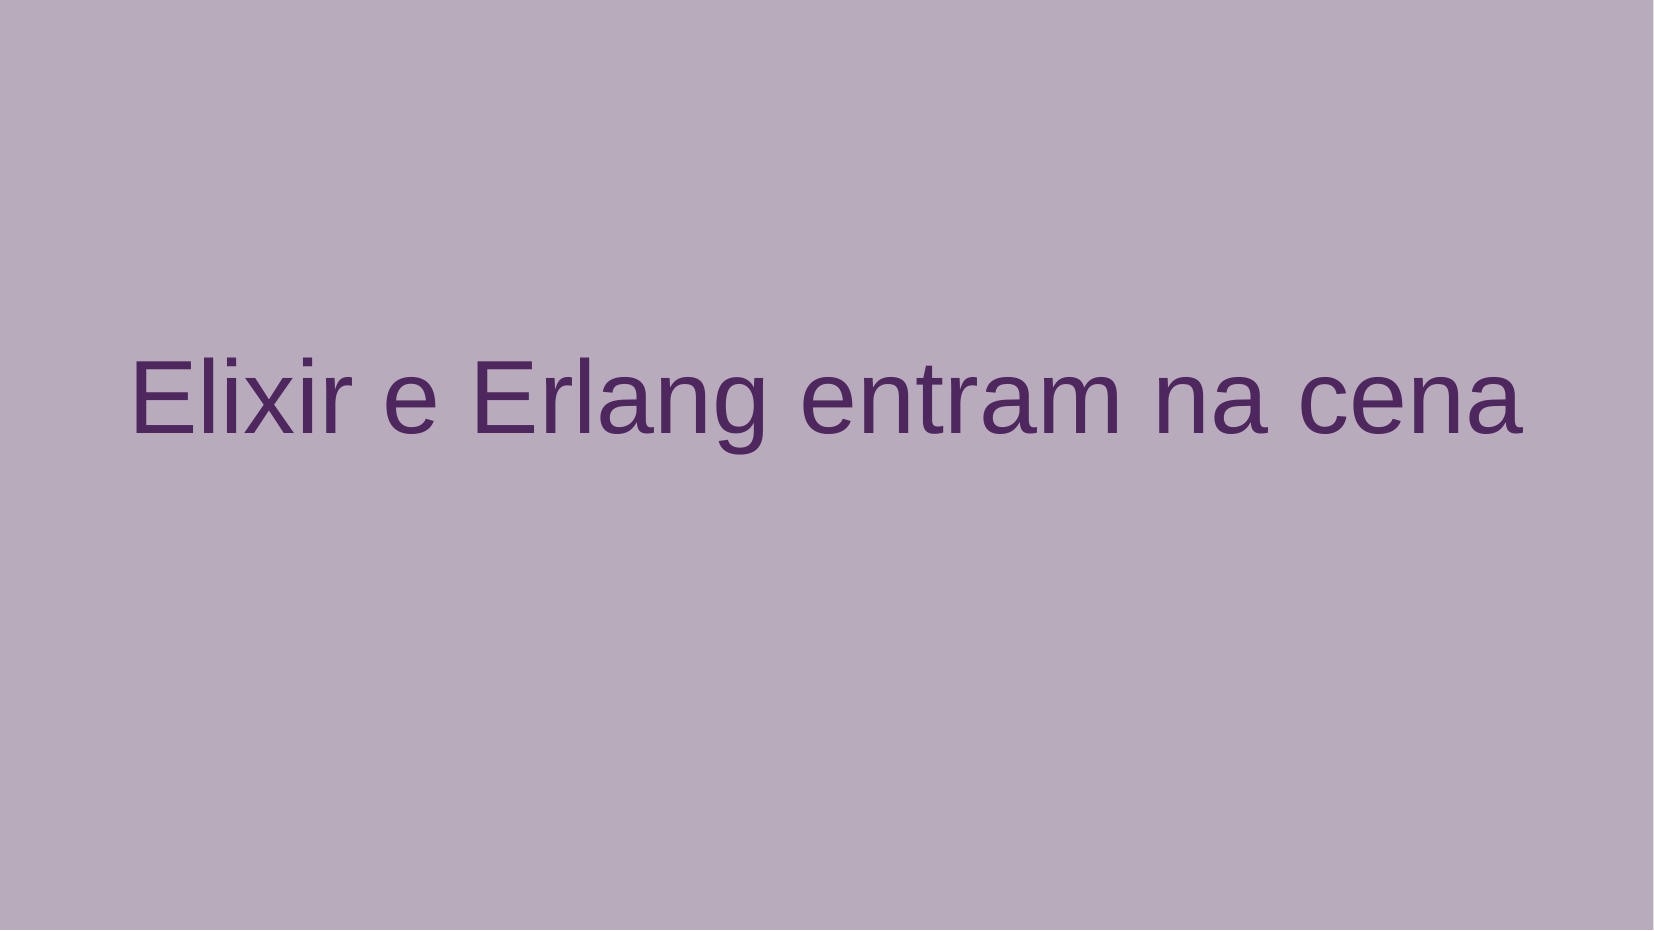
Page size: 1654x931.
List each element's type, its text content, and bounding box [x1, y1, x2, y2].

text_box Elixir e Erlang entram na cena [82, 37, 1571, 757]
